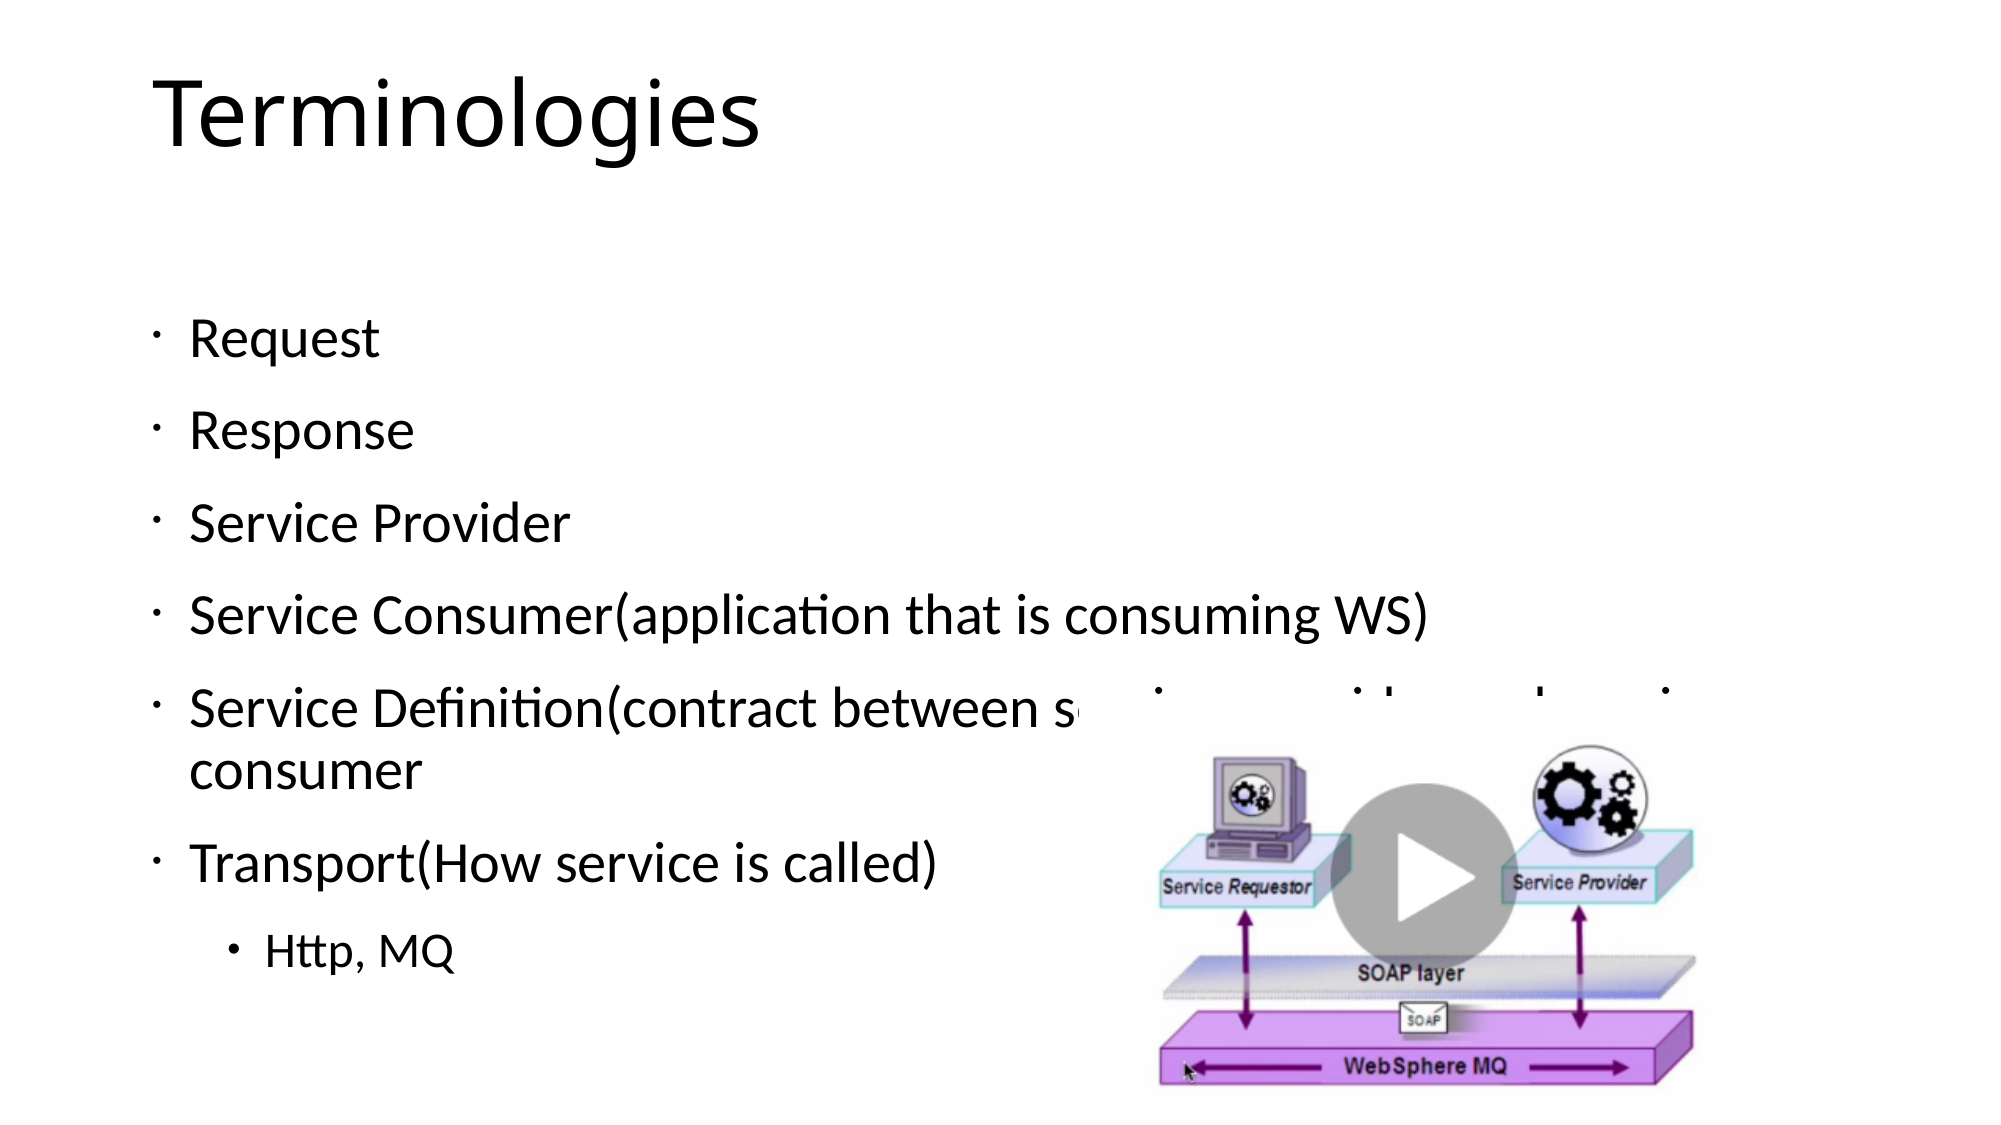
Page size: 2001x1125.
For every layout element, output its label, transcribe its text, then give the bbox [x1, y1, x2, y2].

title Terminologies [137, 59, 1863, 278]
list Request Response Service Provider Service Consumer(application that is consuming WS) Service Definition(contract between service provider and service consumer Transport(How service is called) Http, MQ [137, 299, 1863, 1014]
picture [1079, 696, 1780, 1125]
